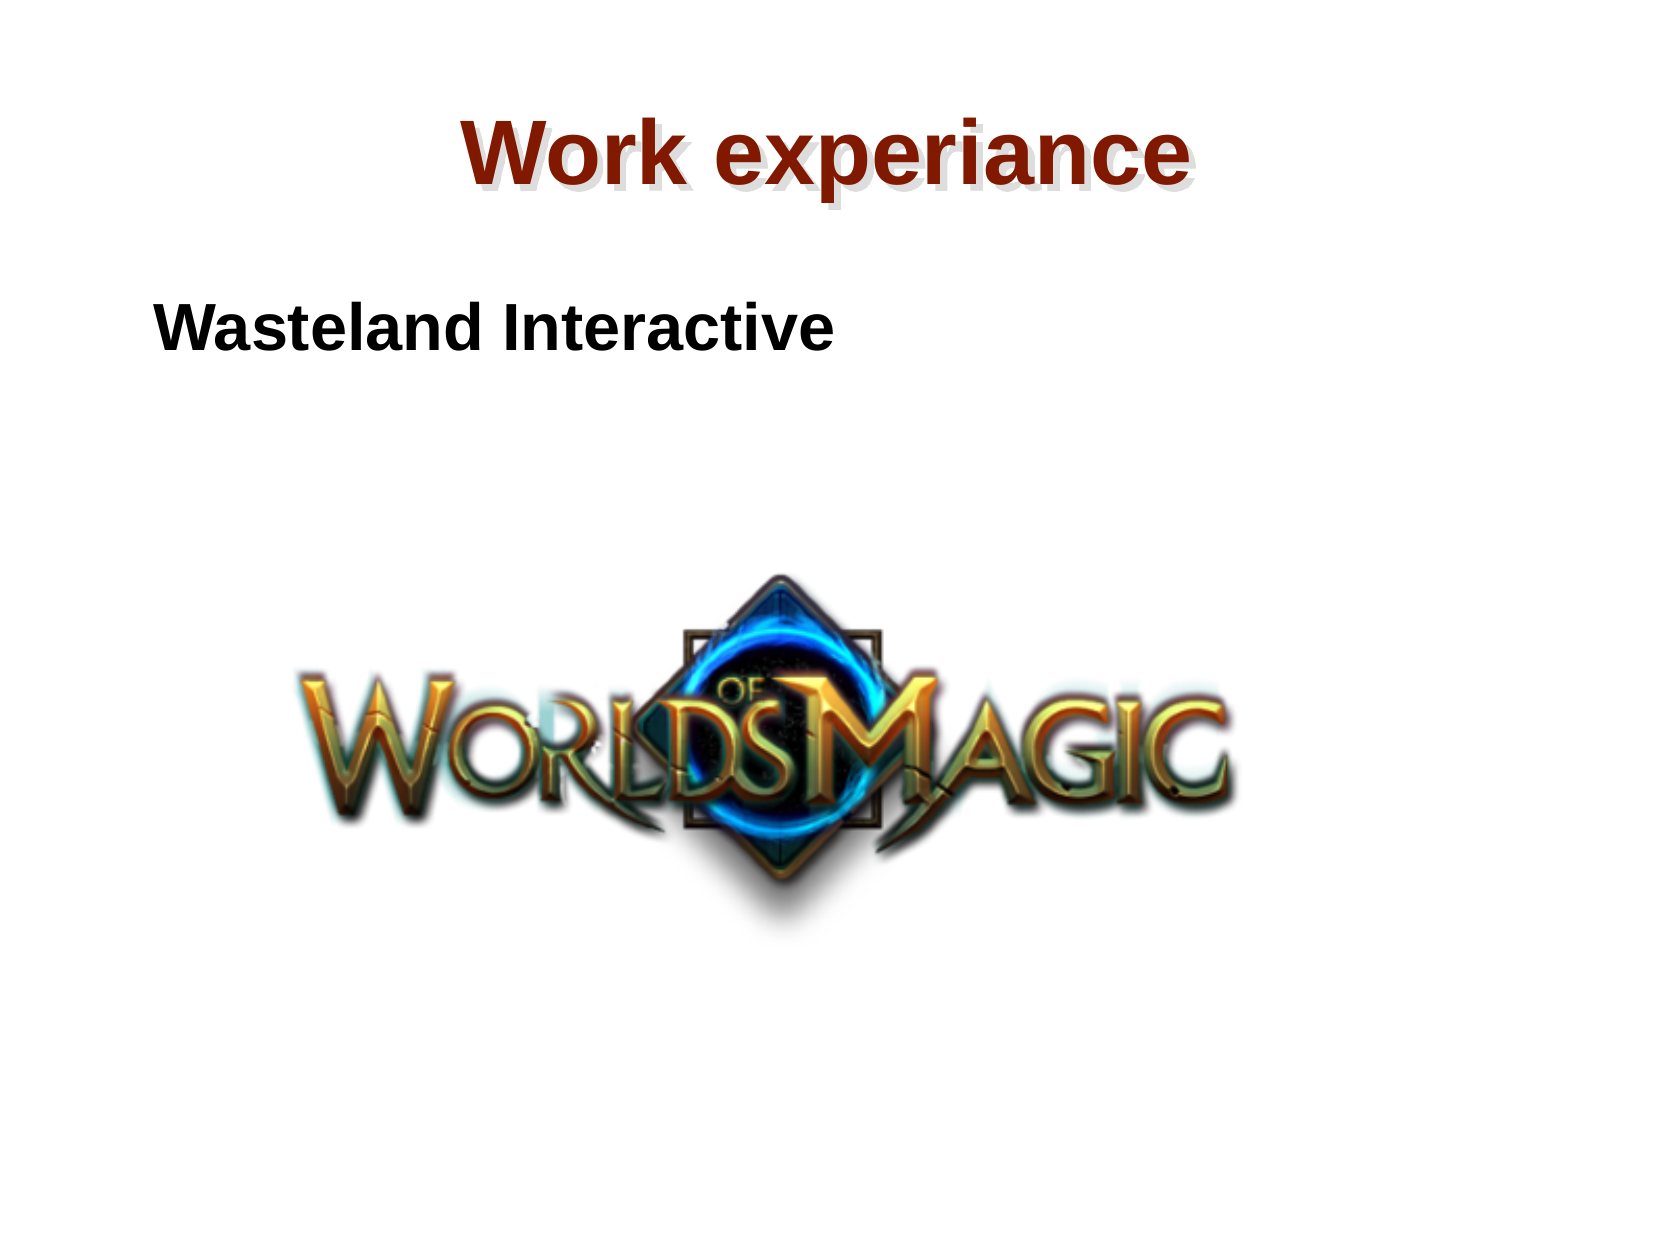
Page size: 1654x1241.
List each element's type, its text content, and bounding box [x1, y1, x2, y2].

picture [202, 563, 1347, 981]
title Work experiance [82, 49, 1571, 257]
list Wasteland Interactive [82, 290, 1571, 1010]
